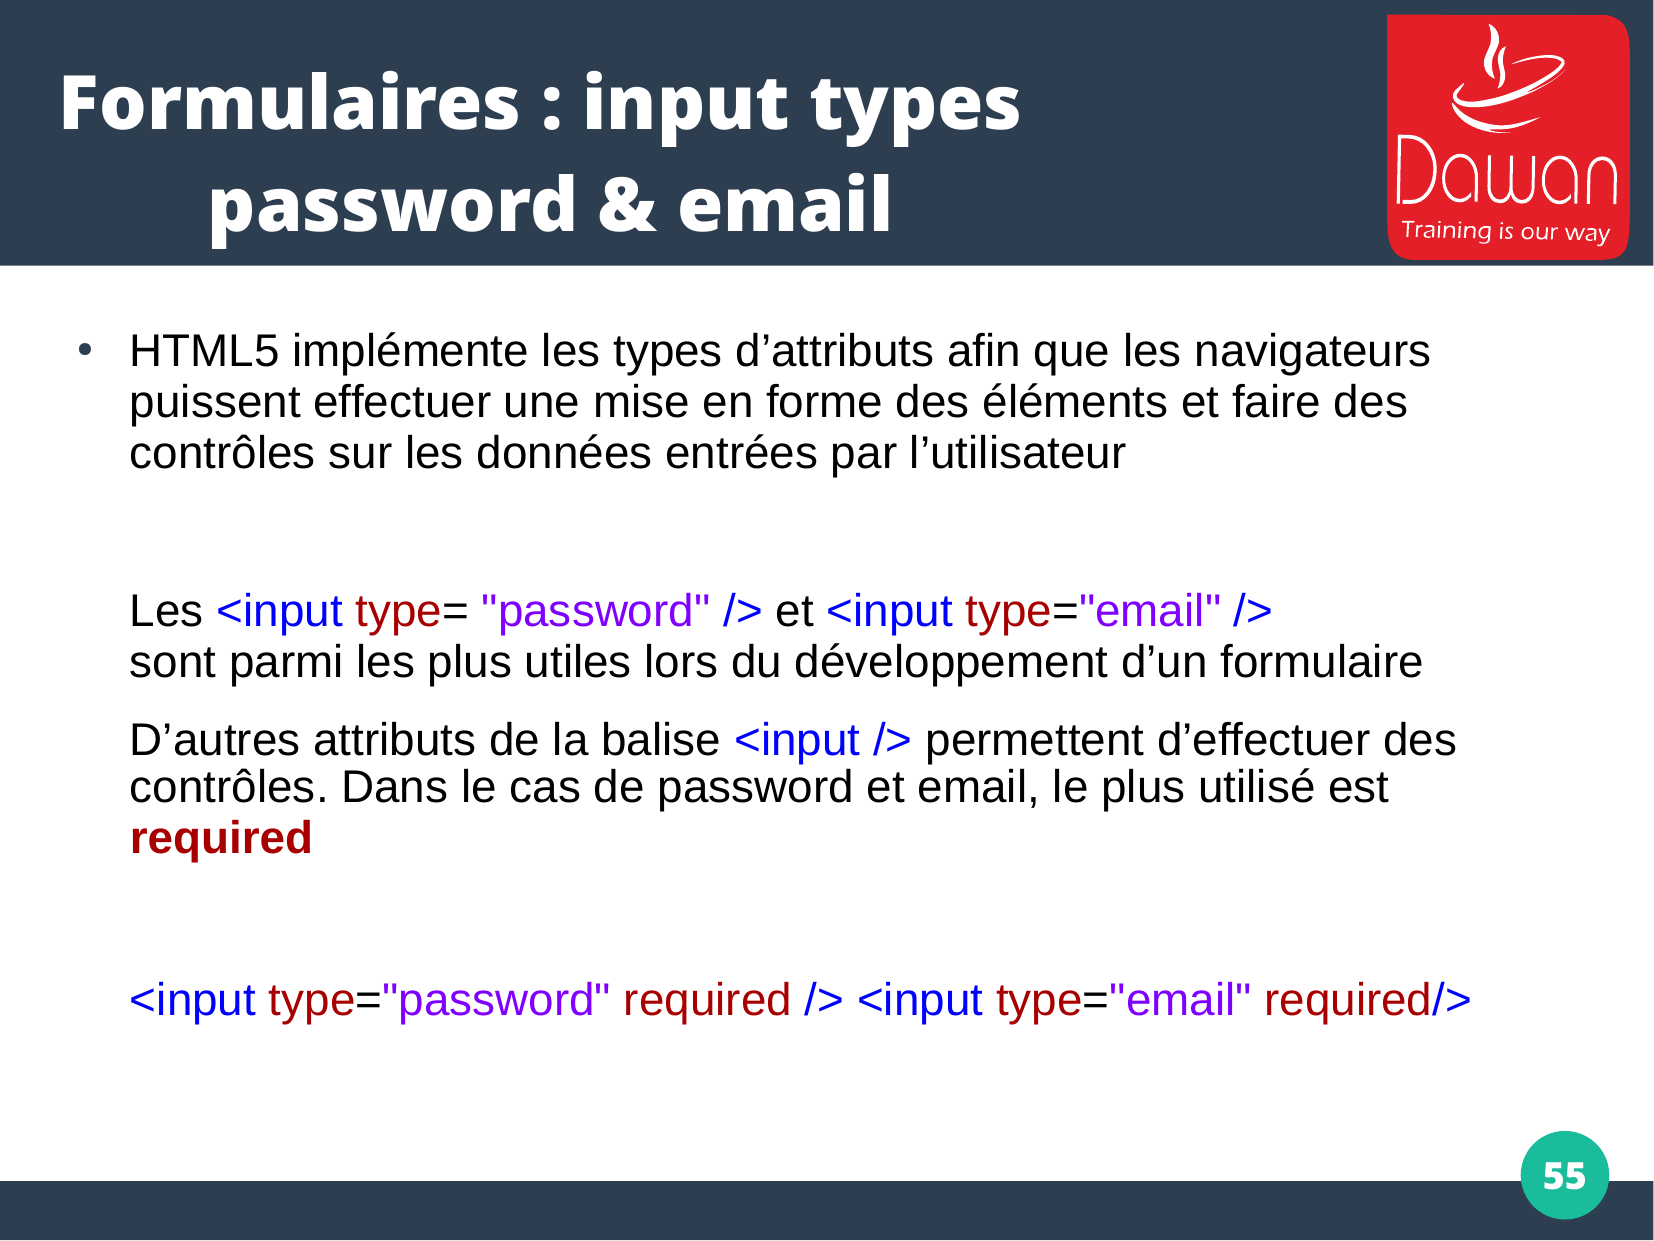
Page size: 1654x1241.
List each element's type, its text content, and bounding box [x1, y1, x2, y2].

picture [1387, 14, 1630, 260]
list HTML5 implémente les types d’attributs afin que les navigateurs puissent effectuer une mise en forme des éléments et faire des contrôles sur les données entrées par l’utilisateur Les <input type= "password" /> et <input type="email" /> sont parmi les plus utiles lors du développement d’un formulaire D’autres attributs de la balise <input /> permettent d’effectuer des contrôles. Dans le cas de password et email, le plus utilisé est required <input type="password" required /> <input type="email" required/> [59, 324, 1595, 1152]
title Formulaires : input types password & email [59, 49, 1387, 207]
